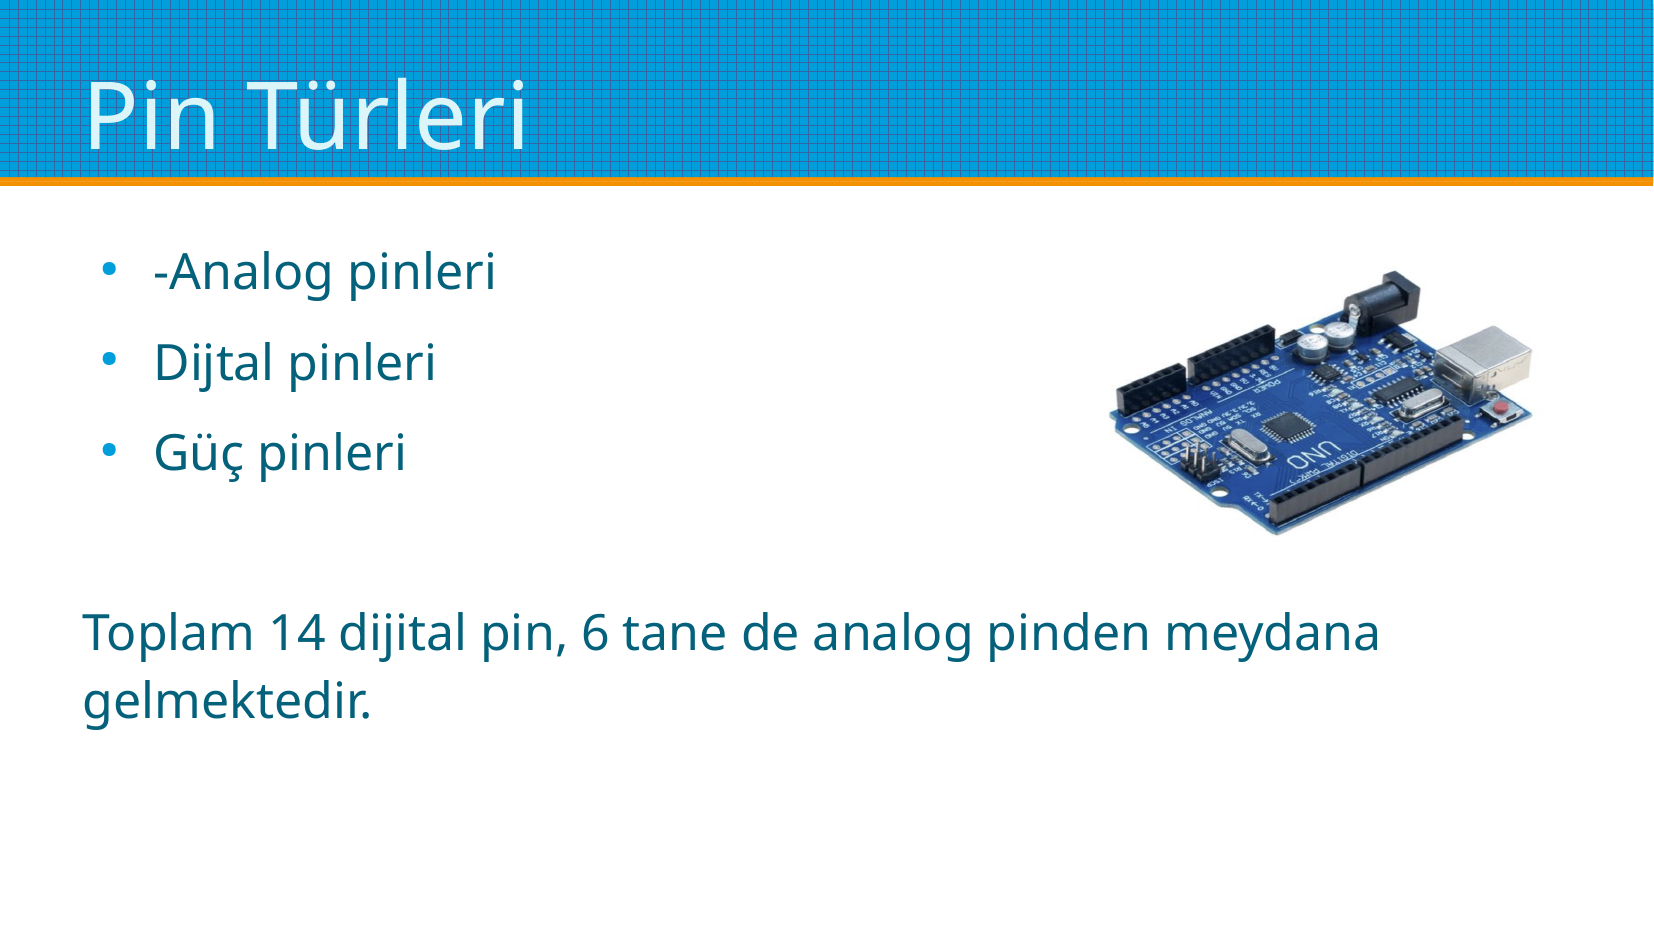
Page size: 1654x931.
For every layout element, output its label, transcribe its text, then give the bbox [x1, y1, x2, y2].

picture [1033, 204, 1565, 562]
title Pin Türleri [82, 14, 1571, 178]
list -Analog pinleri Dijtal pinleri Güç pinleri Toplam 14 dijital pin, 6 tane de analog pinden meydana gelmektedir. [82, 236, 1571, 813]
